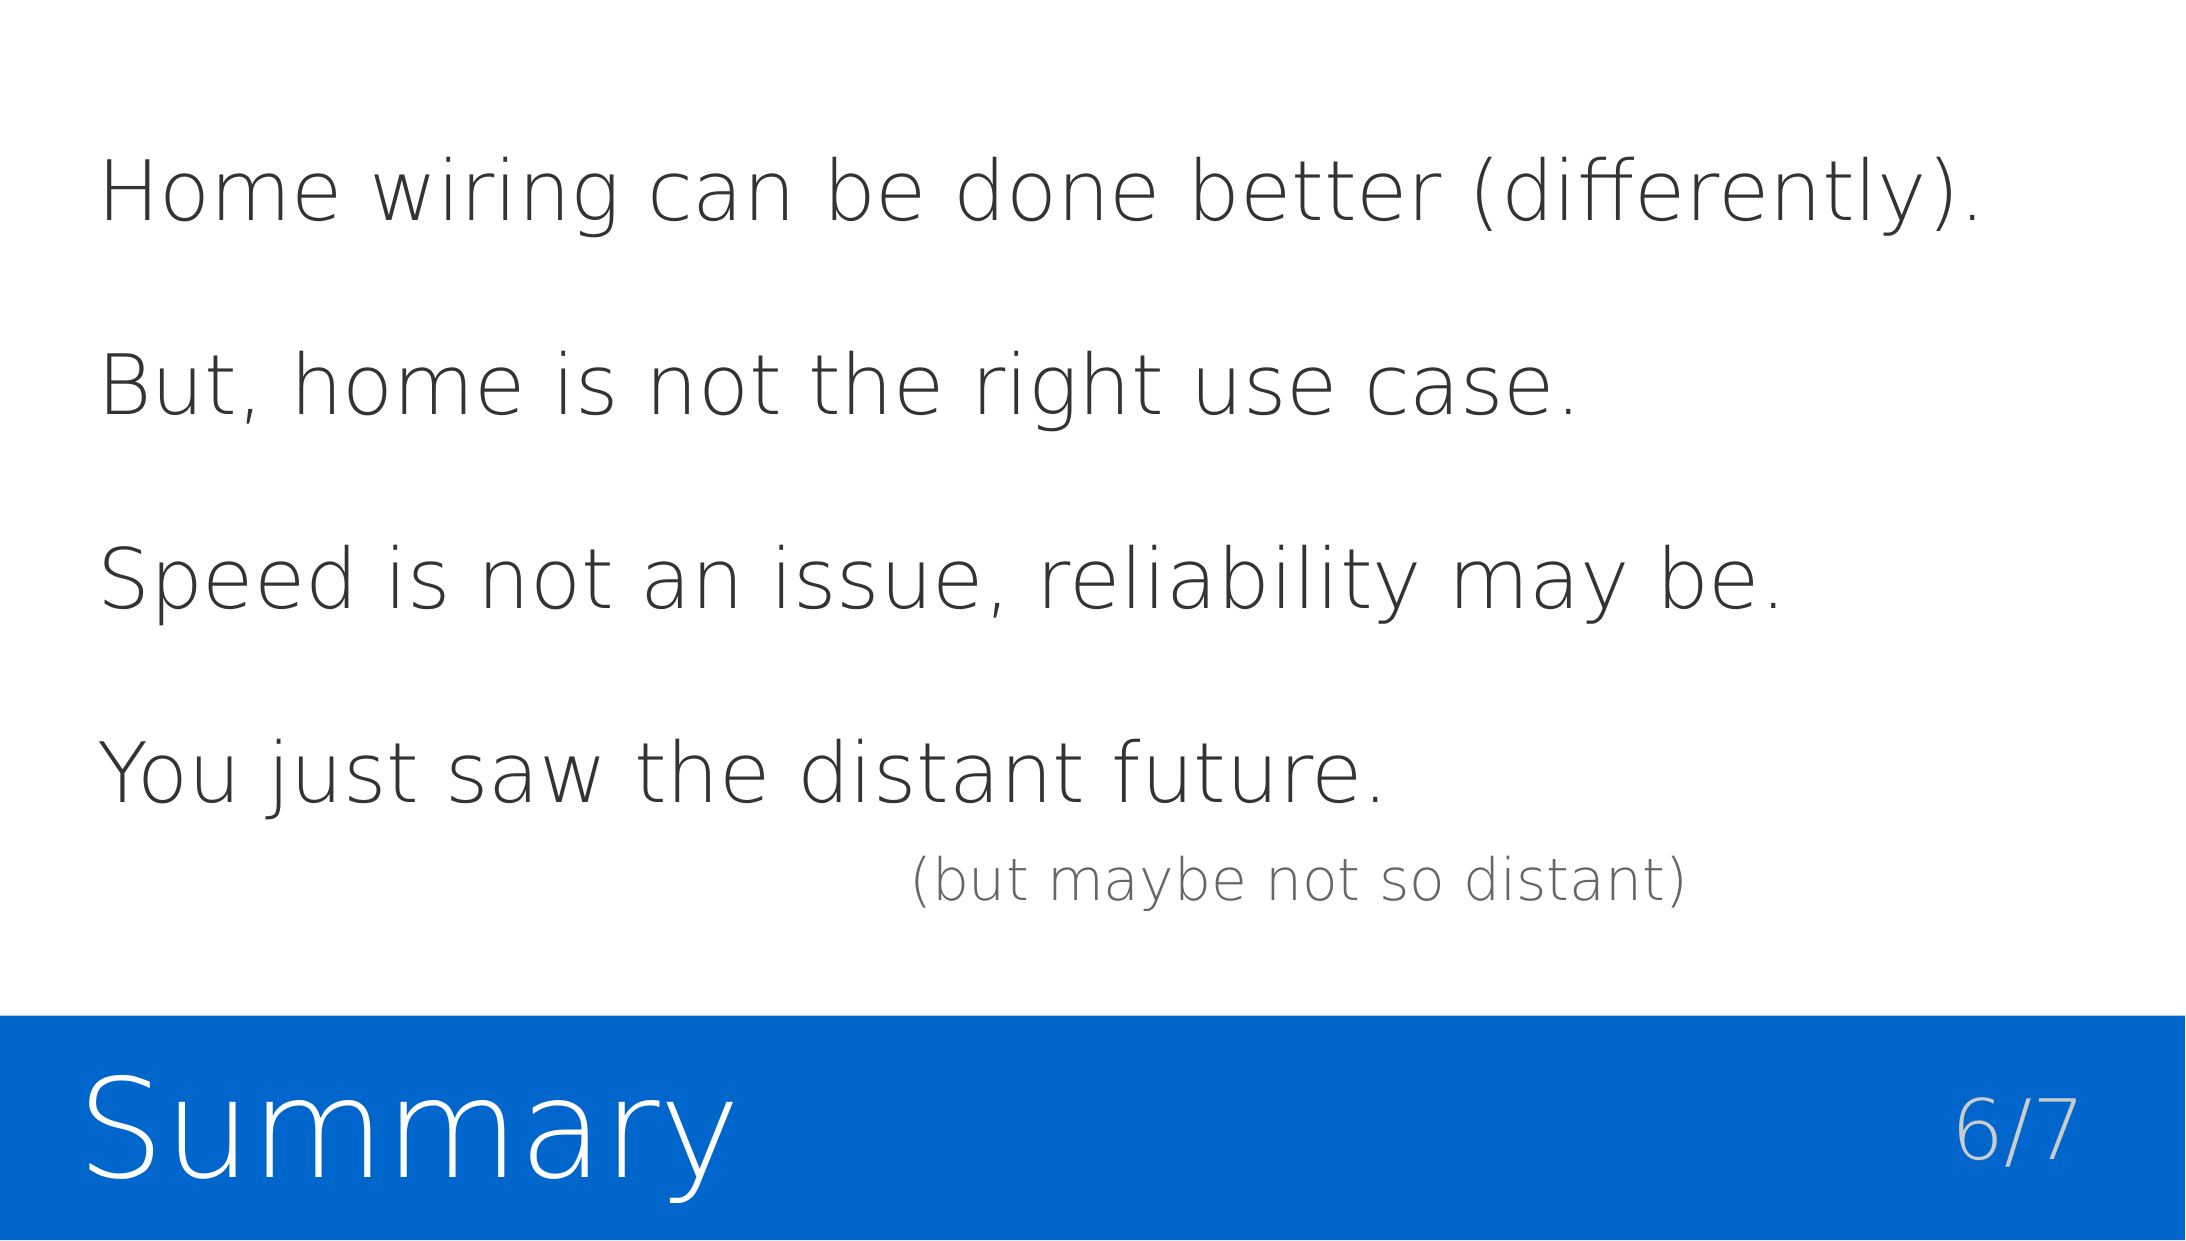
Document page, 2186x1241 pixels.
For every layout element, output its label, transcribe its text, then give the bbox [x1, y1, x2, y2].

text_box Home wiring can be done better (differently). But, home is not the right use case. Speed is not an issue, reliability may be. You just saw the distant future. (but maybe not so distant) [82, 136, 2126, 928]
text_box 6/7 [1937, 1074, 2174, 1187]
text_box Summary [62, 1041, 2071, 1224]
text_box [0, 1015, 2185, 1241]
